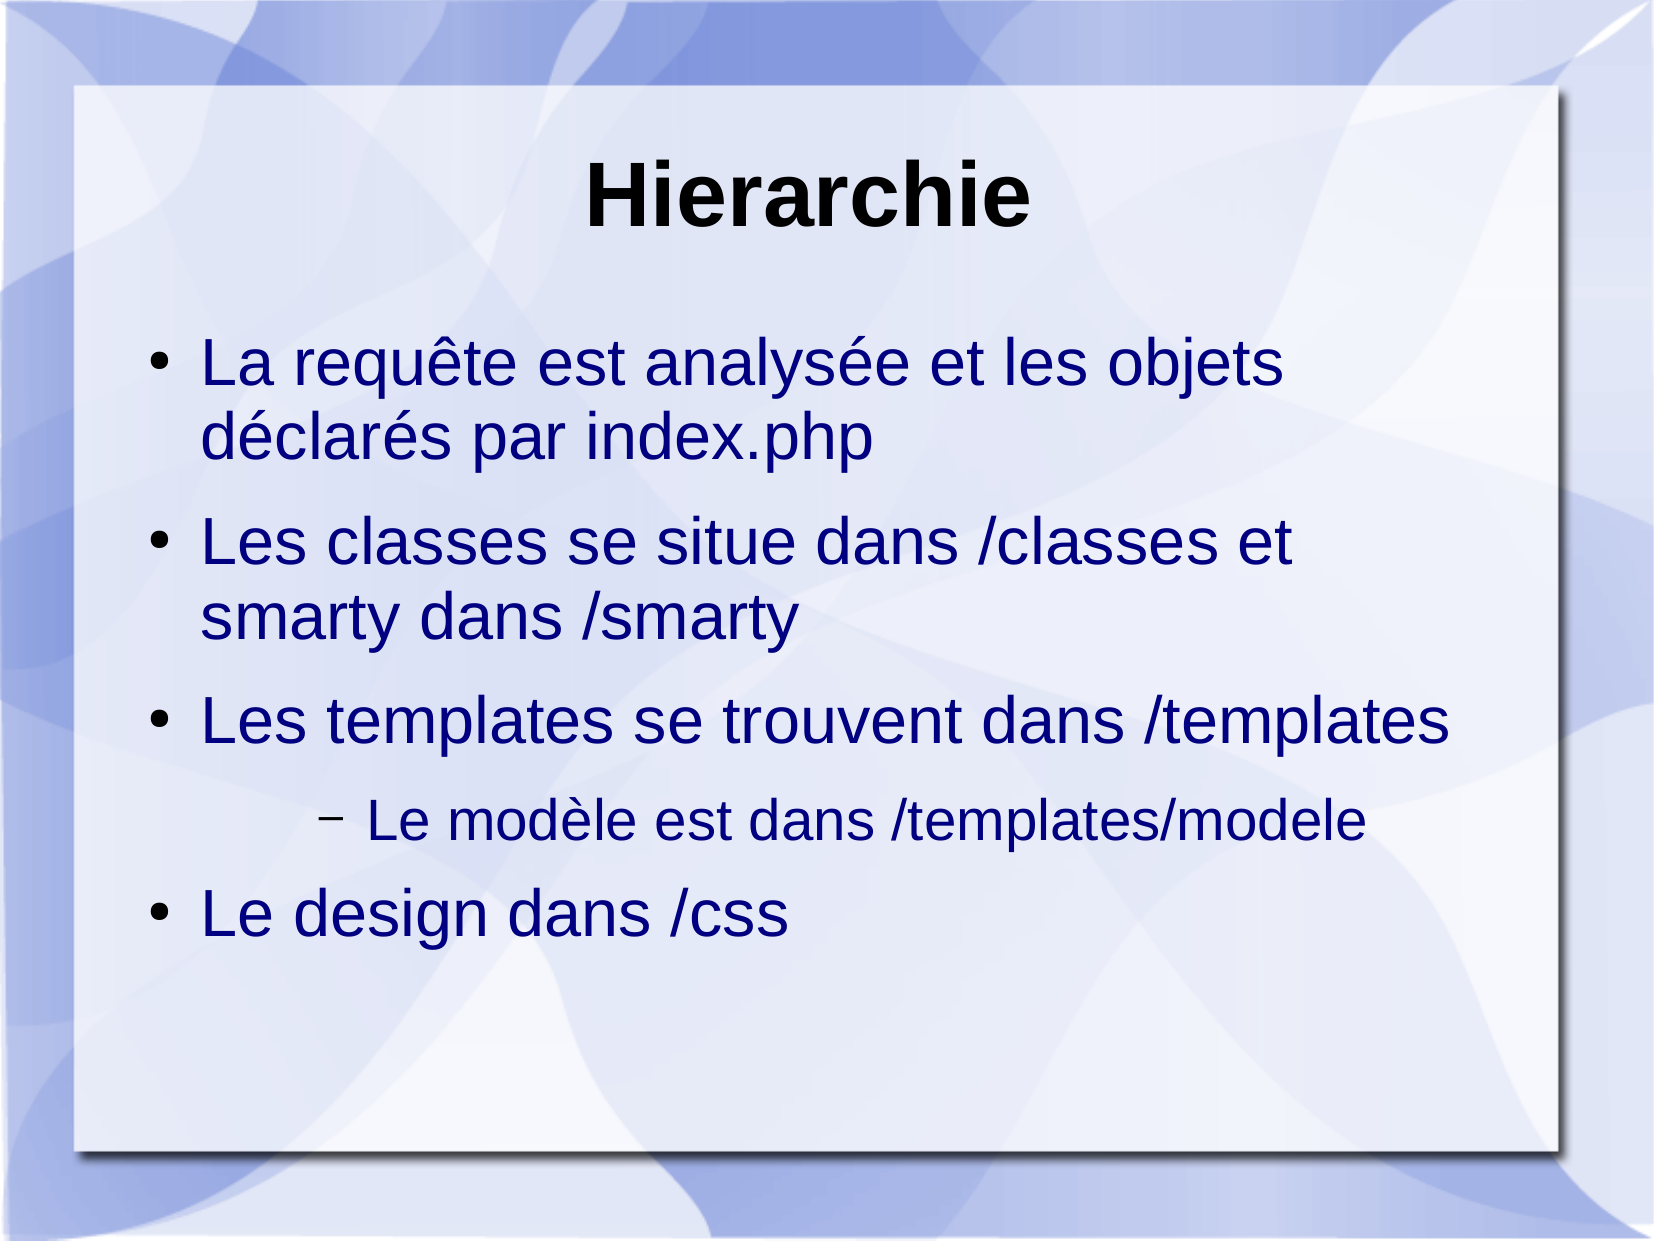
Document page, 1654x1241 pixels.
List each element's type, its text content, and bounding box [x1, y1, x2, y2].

title Hierarchie [82, 90, 1536, 298]
picture [0, 0, 1654, 1241]
list La requête est analysée et les objets déclarés par index.php Les classes se situe dans /classes et smarty dans /smarty Les templates se trouvent dans /templates Le modèle est dans /templates/modele Le design dans /css [129, 324, 1489, 1231]
